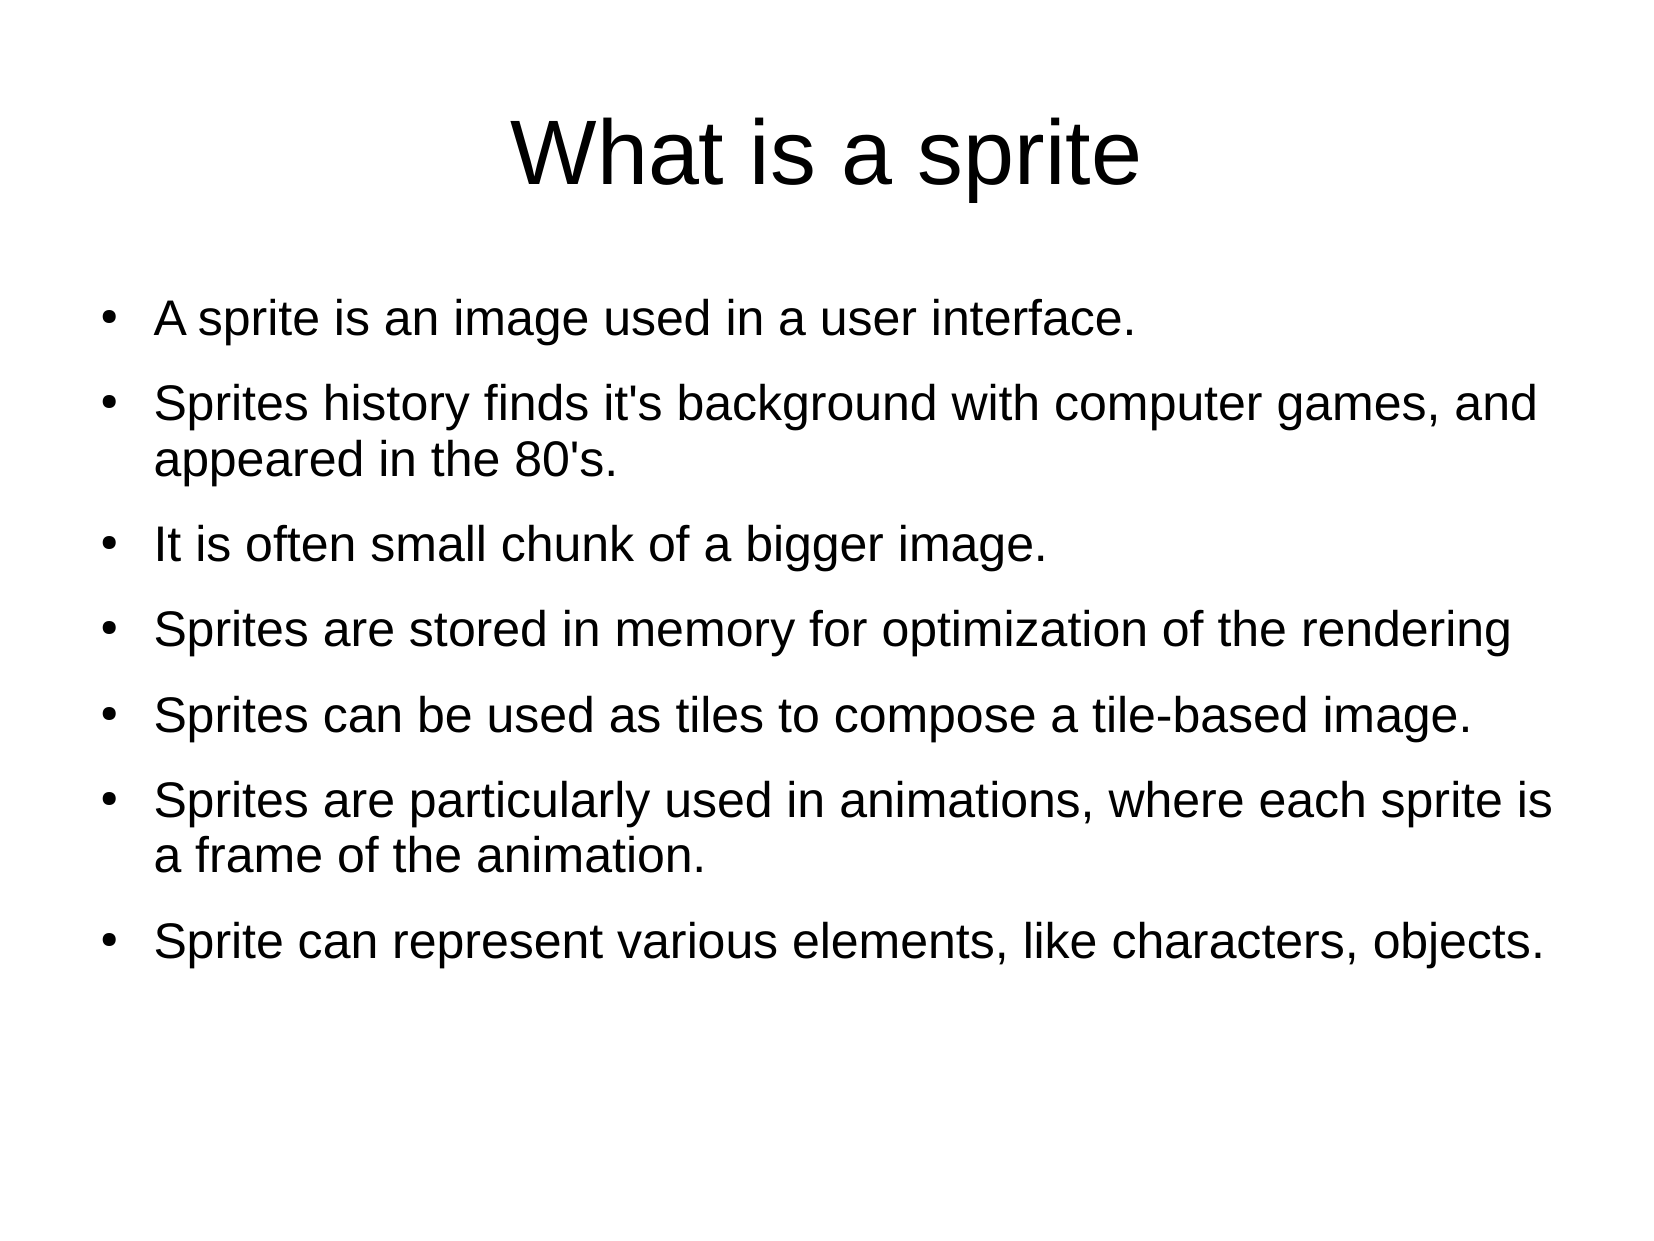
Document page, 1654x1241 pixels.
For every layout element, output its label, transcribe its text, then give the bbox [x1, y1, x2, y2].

list A sprite is an image used in a user interface. Sprites history finds it's background with computer games, and appeared in the 80's. It is often small chunk of a bigger image. Sprites are stored in memory for optimization of the rendering Sprites can be used as tiles to compose a tile-based image. Sprites are particularly used in animations, where each sprite is a frame of the animation. Sprite can represent various elements, like characters, objects. [82, 290, 1571, 1109]
title What is a sprite [82, 49, 1571, 257]
